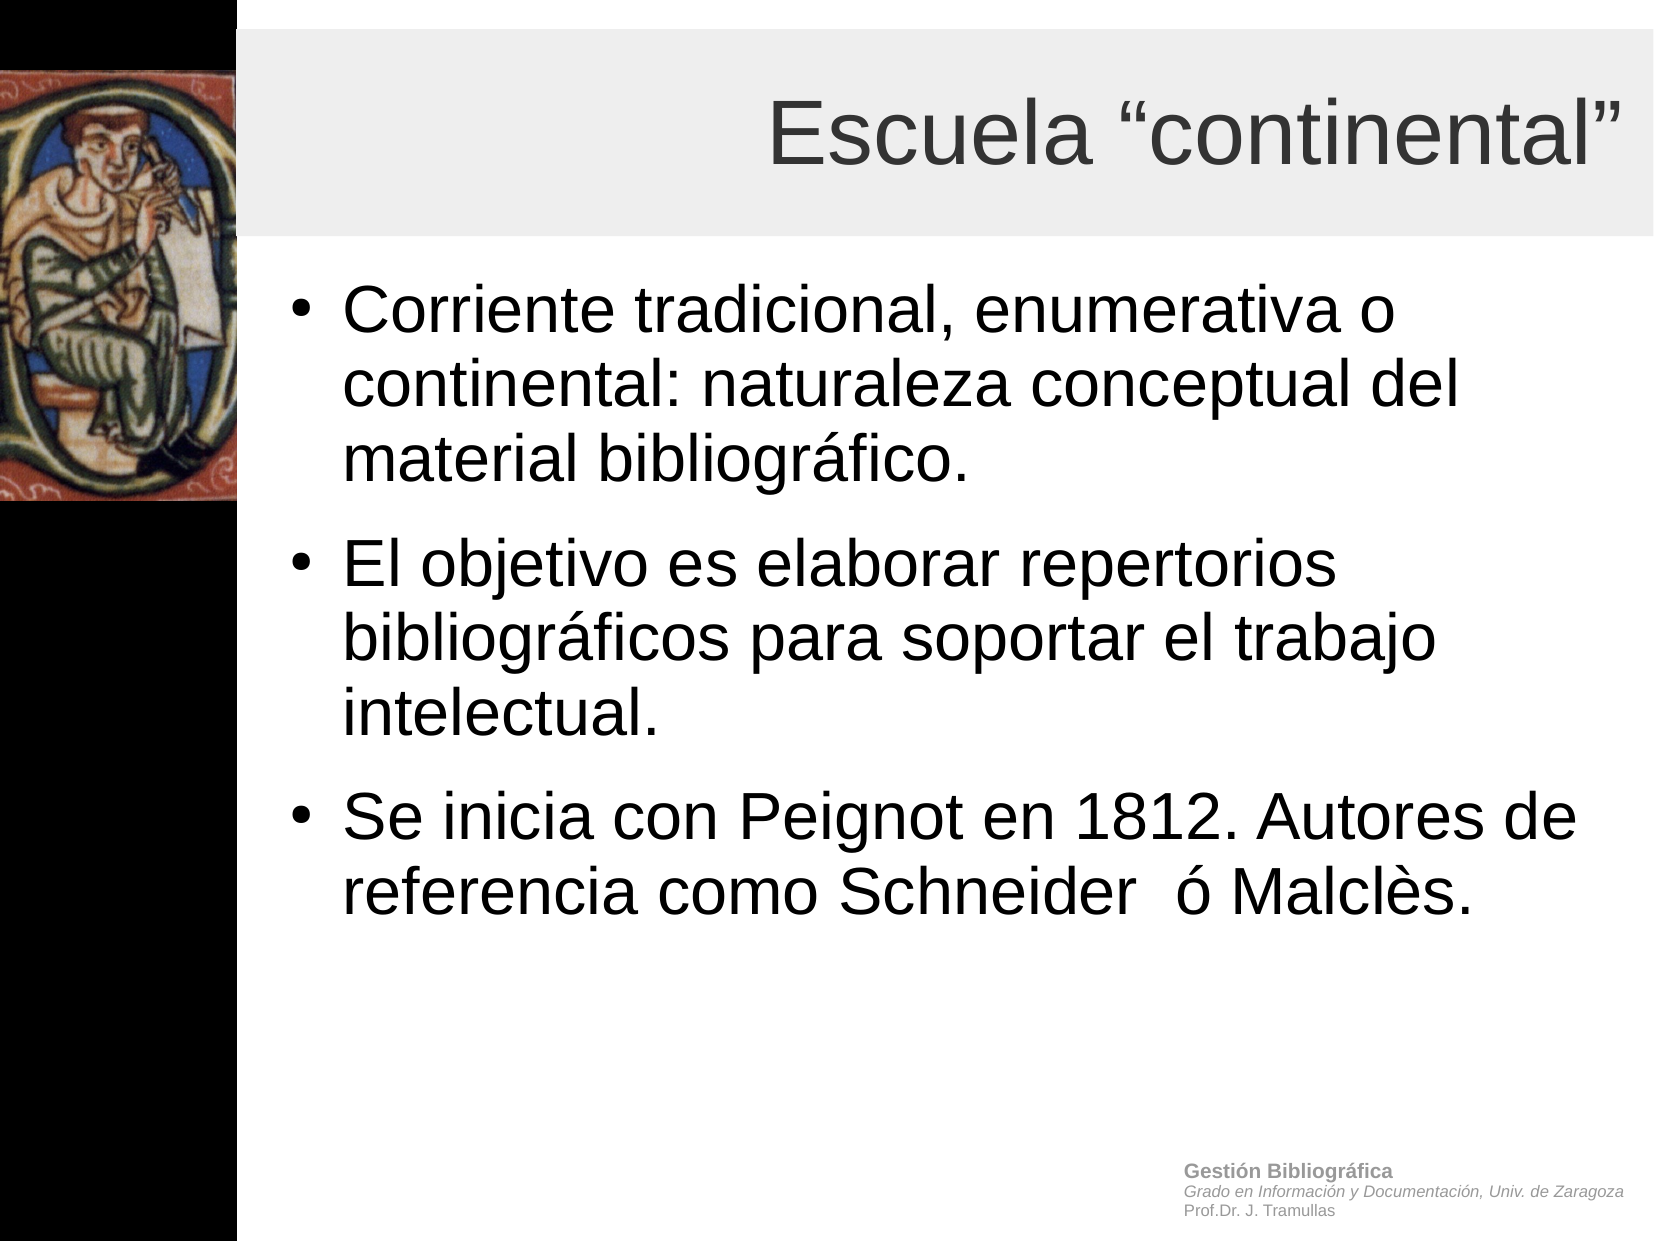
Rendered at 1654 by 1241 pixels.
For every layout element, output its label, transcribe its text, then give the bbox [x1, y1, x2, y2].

list Corriente tradicional, enumerativa o continental: naturaleza conceptual del material bibliográfico. El objetivo es elaborar repertorios bibliográficos para soportar el trabajo intelectual. Se inicia con Peignot en 1812. Autores de referencia como Schneider ó Malclès. [271, 271, 1619, 1134]
title Escuela “continental” [236, 29, 1654, 237]
picture [0, 70, 237, 501]
